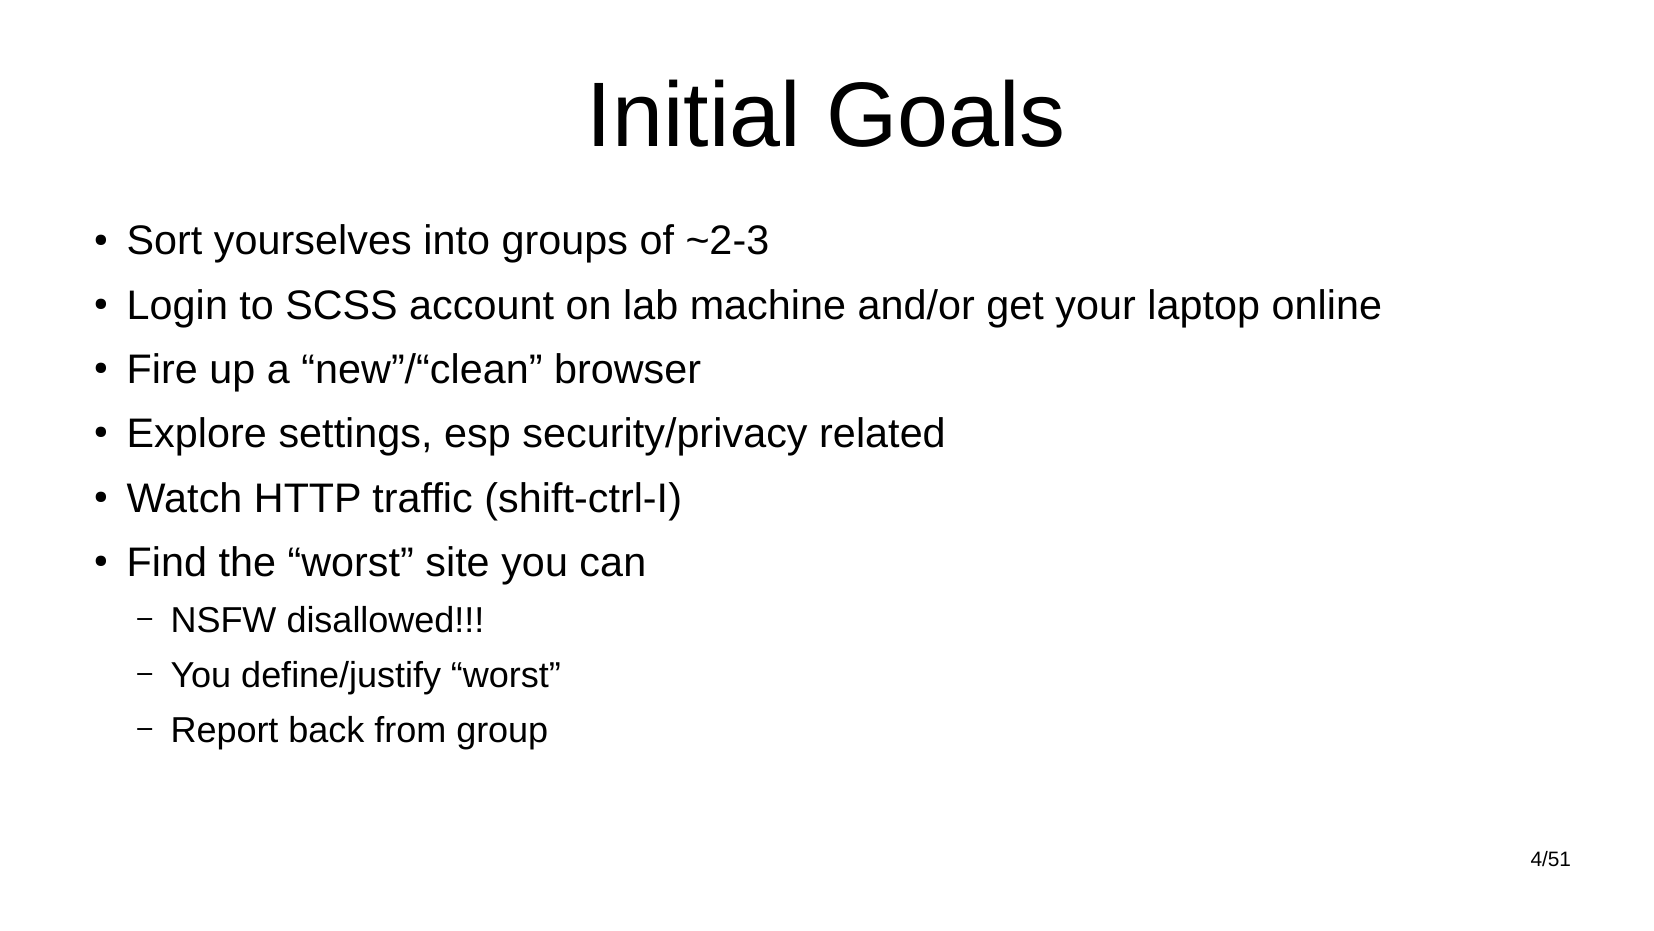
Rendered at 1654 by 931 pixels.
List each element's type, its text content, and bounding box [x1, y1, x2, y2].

list Sort yourselves into groups of ~2-3 Login to SCSS account on lab machine and/or get your laptop online Fire up a “new”/“clean” browser Explore settings, esp security/privacy related Watch HTTP traffic (shift-ctrl-I) Find the “worst” site you can NSFW disallowed!!! You define/justify “worst” Report back from group [82, 217, 1571, 758]
title Initial Goals [82, 37, 1571, 193]
